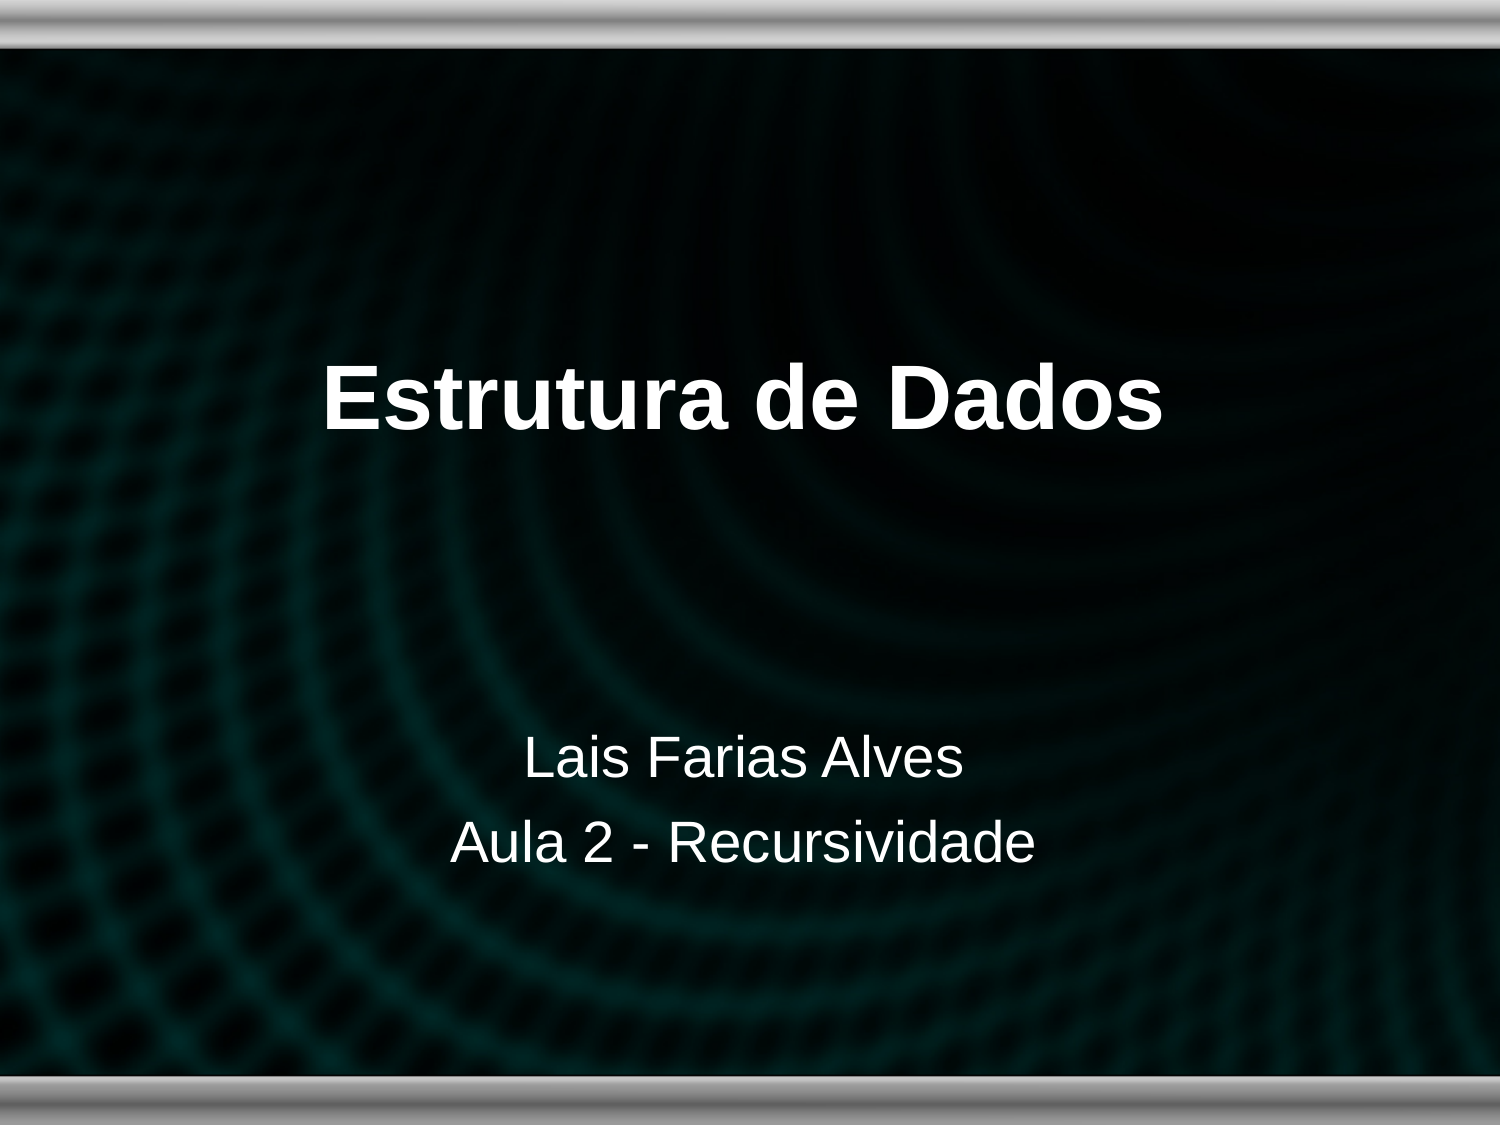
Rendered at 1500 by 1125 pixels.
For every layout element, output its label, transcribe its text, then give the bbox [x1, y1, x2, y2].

title Estrutura de Dados [243, 302, 1245, 485]
picture [0, 0, 1500, 1125]
subtitle Lais Farias Alves Aula 2 - Recursividade [138, 711, 1350, 804]
